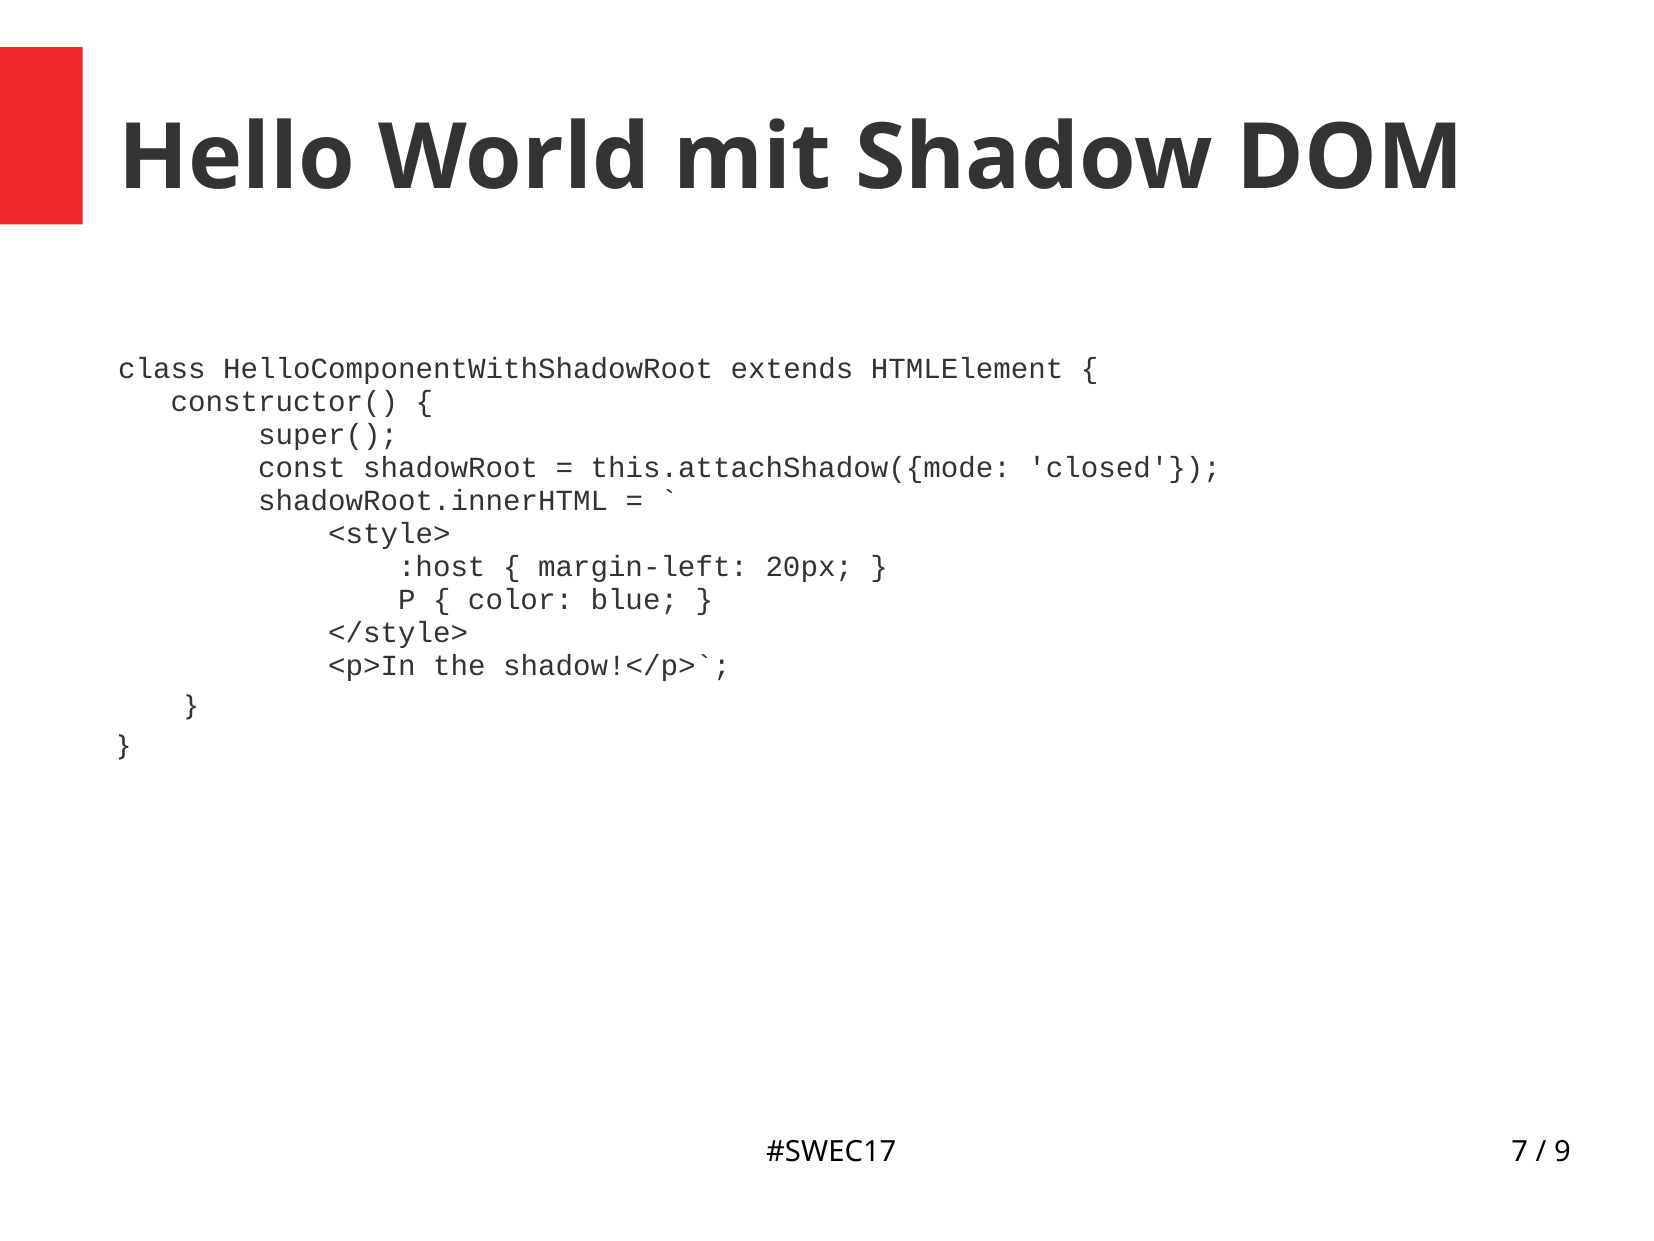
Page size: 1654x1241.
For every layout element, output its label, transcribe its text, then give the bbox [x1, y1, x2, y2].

list class HelloComponentWithShadowRoot extends HTMLElement { constructor() { super(); const shadowRoot = this.attachShadow({mode: 'closed'}); shadowRoot.innerHTML = ` <style> :host { margin-left: 20px; } P { color: blue; } </style> <p>In the shadow!</p>`; } } [118, 354, 1536, 1074]
title Hello World mit Shadow DOM [118, 49, 1571, 257]
